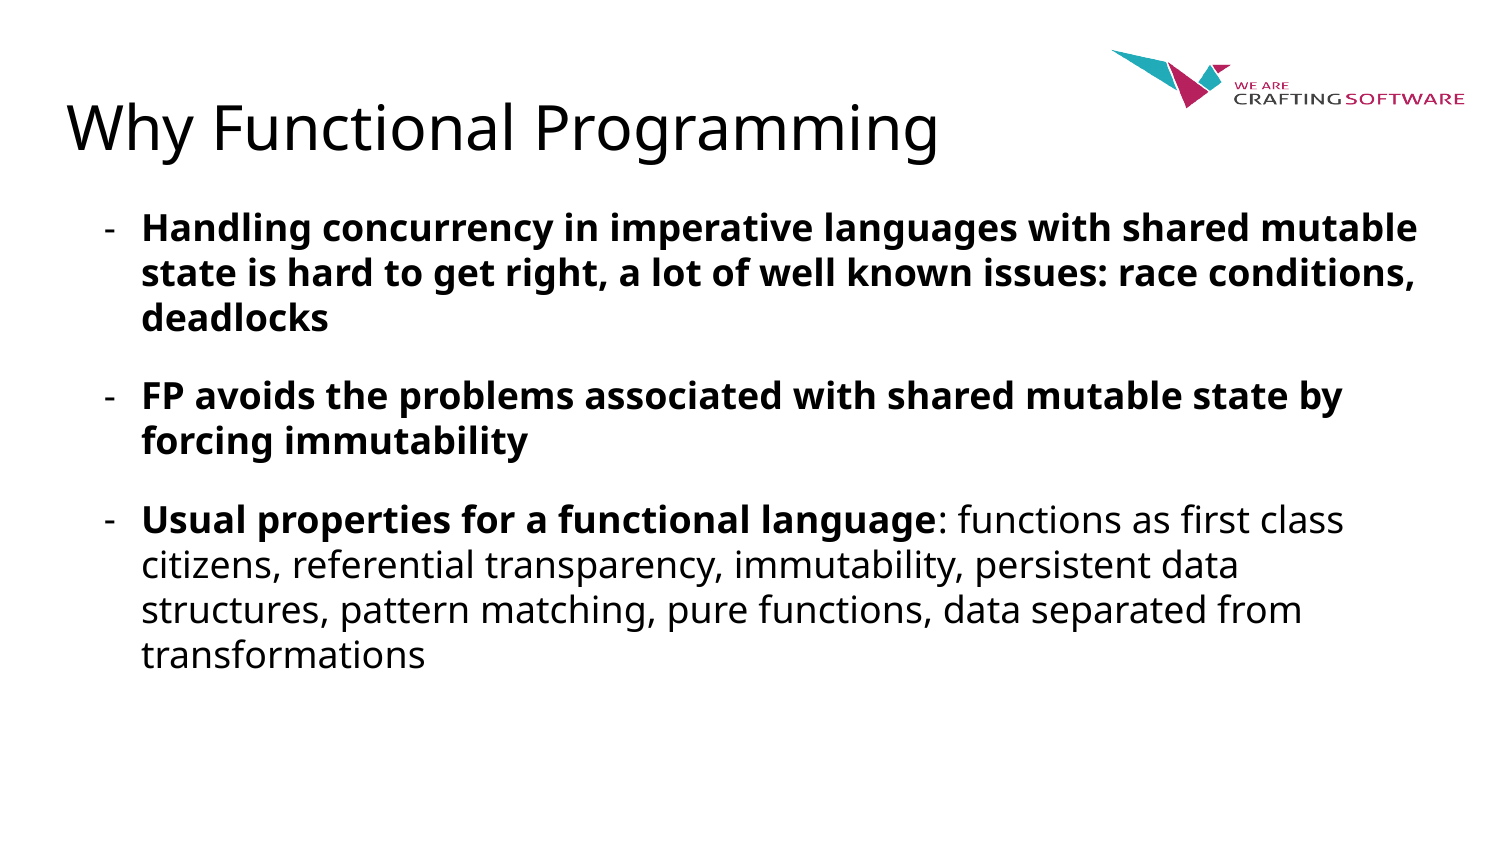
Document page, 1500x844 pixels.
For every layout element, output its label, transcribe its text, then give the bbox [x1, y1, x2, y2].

list Handling concurrency in imperative languages with shared mutable state is hard to get right, a lot of well known issues: race conditions, deadlocks FP avoids the problems associated with shared mutable state by forcing immutability Usual properties for a functional language: functions as first class citizens, referential transparency, immutability, persistent data structures, pattern matching, pure functions, data separated from transformations [51, 189, 1449, 750]
picture [1094, 0, 1481, 163]
title Why Functional Programming [51, 72, 1449, 167]
